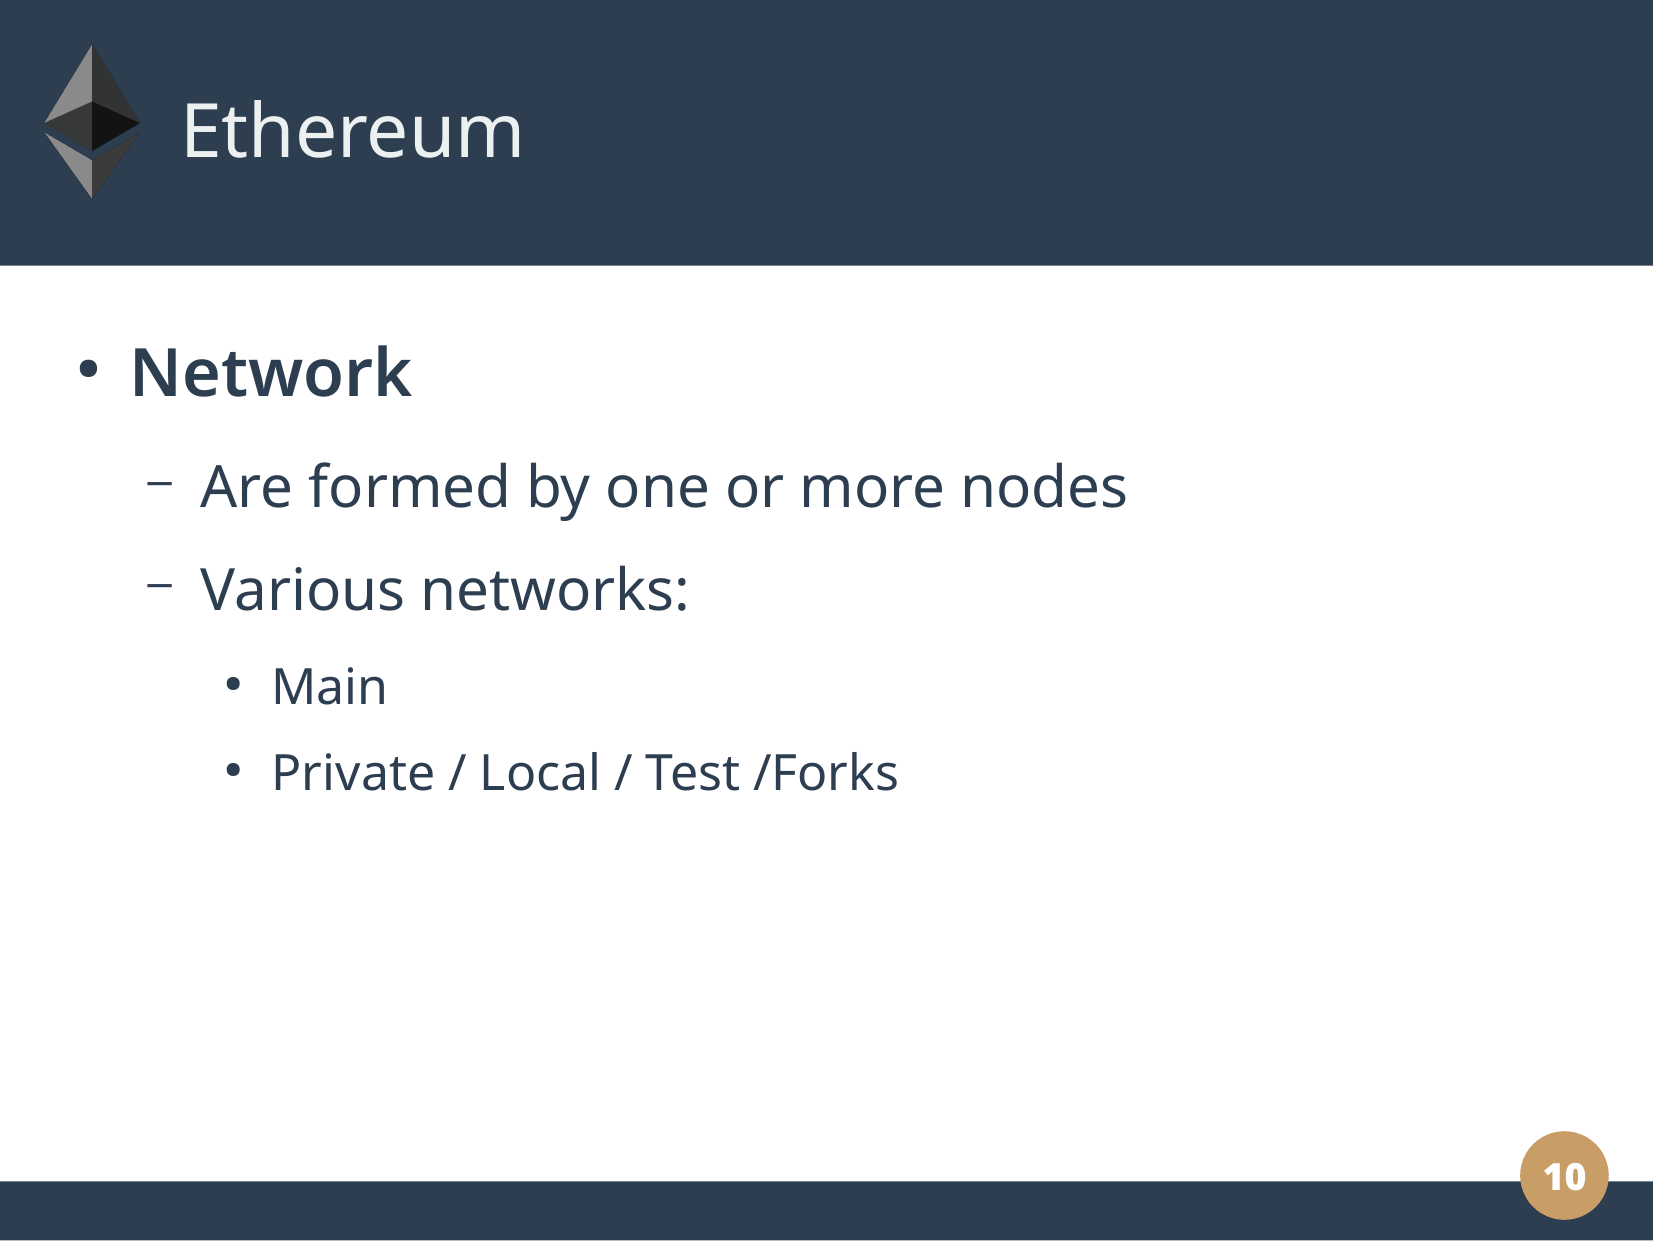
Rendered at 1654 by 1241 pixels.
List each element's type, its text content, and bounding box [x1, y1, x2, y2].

title Ethereum [179, 49, 1594, 207]
picture [44, 44, 140, 199]
list Network Are formed by one or more nodes Various networks: Main Private / Local / Test /Forks [58, 324, 1560, 1152]
